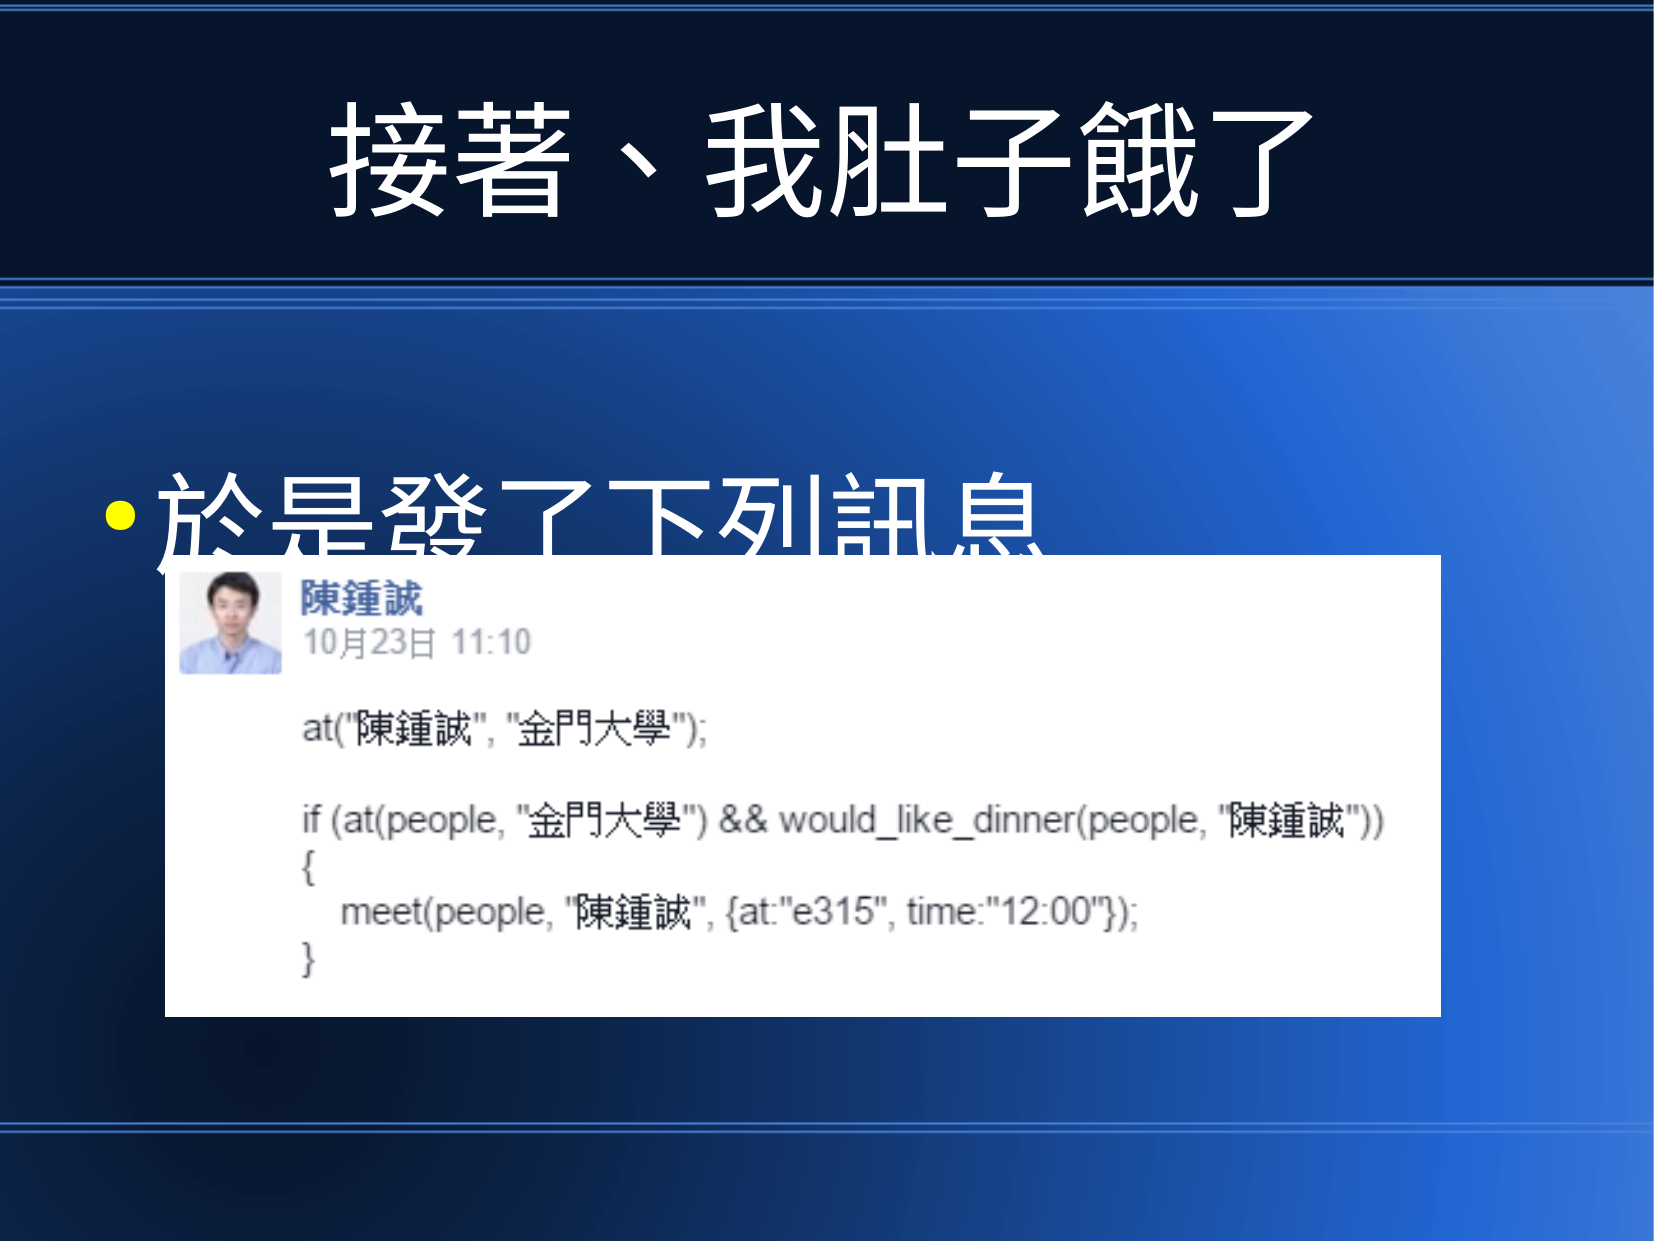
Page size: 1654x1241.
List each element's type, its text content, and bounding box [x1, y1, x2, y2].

title 接著、我肚子餓了 [82, 49, 1571, 257]
picture [0, 0, 1654, 1241]
picture [165, 555, 1441, 1017]
list 於是發了下列訊息 [82, 355, 1571, 1241]
